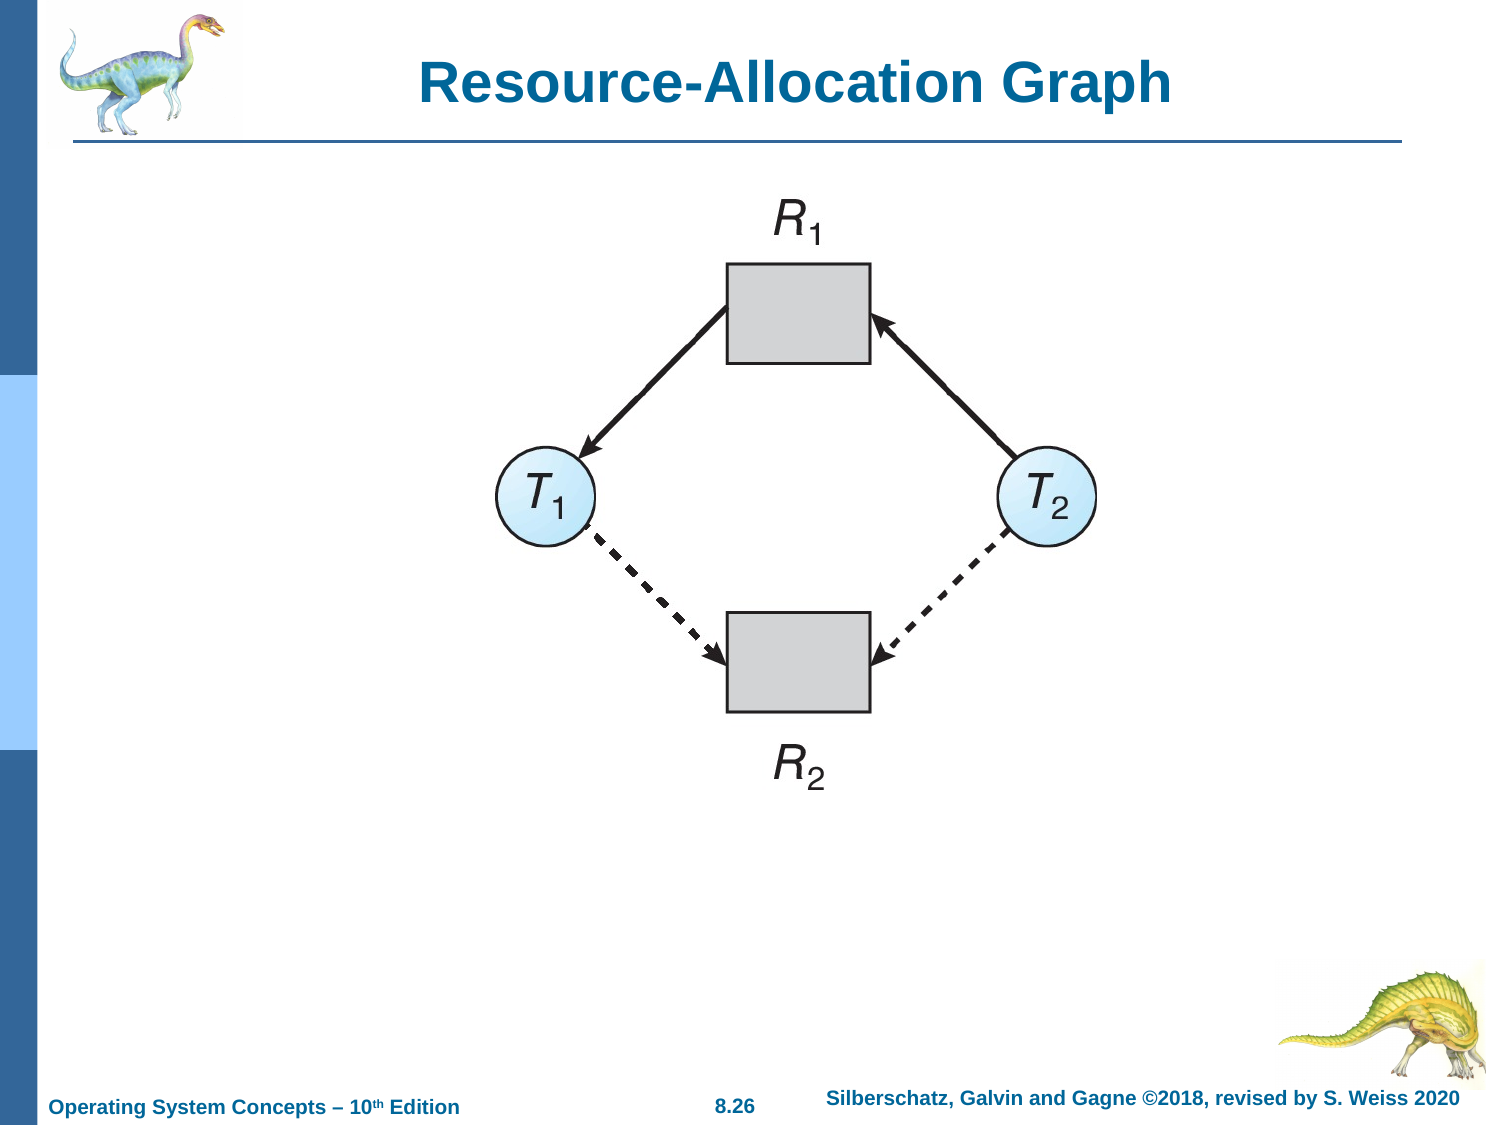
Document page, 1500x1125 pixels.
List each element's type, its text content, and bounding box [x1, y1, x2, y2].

picture [495, 193, 1097, 800]
picture [1275, 959, 1486, 1095]
title Resource-Allocation Graph [121, 46, 1471, 122]
picture [46, 0, 243, 149]
